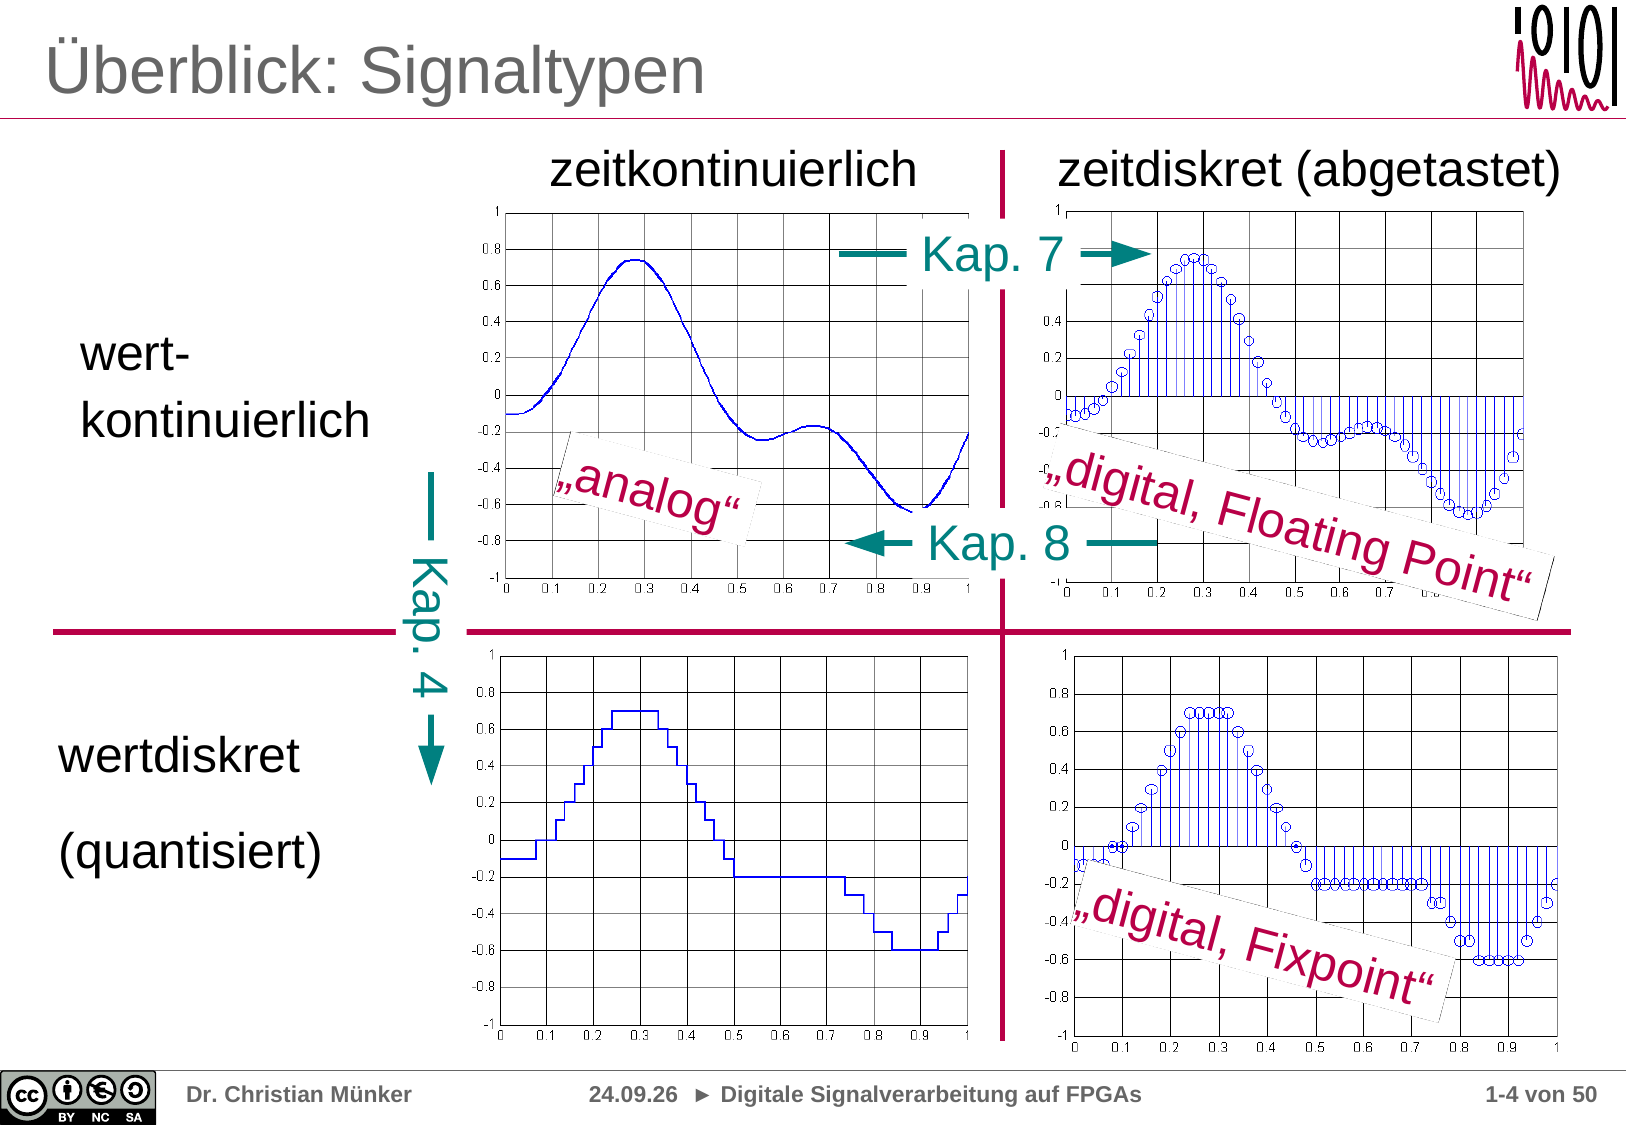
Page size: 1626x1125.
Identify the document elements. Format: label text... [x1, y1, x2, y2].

list „analog“ [554, 431, 762, 546]
list wertdiskret (quantisiert) [59, 715, 373, 869]
text_box Kap. 7 [906, 218, 1081, 290]
picture [478, 206, 969, 593]
text_box Kap. 4 [395, 540, 467, 715]
list zeitdiskret (abgetastet) [1057, 129, 1601, 189]
picture [472, 649, 968, 1040]
list „digital, Floating Point“ [1043, 423, 1555, 620]
text_box Kap. 8 [912, 508, 1087, 579]
picture [1511, 0, 1624, 114]
list zeitkontinuierlich [549, 137, 922, 189]
picture [1045, 649, 1558, 1052]
list wert-kontinuierlich [80, 314, 426, 438]
list „digital, Fixpoint“ [1071, 859, 1456, 1022]
picture [1039, 204, 1524, 597]
title Überblick: Signaltypen [44, 10, 1299, 137]
